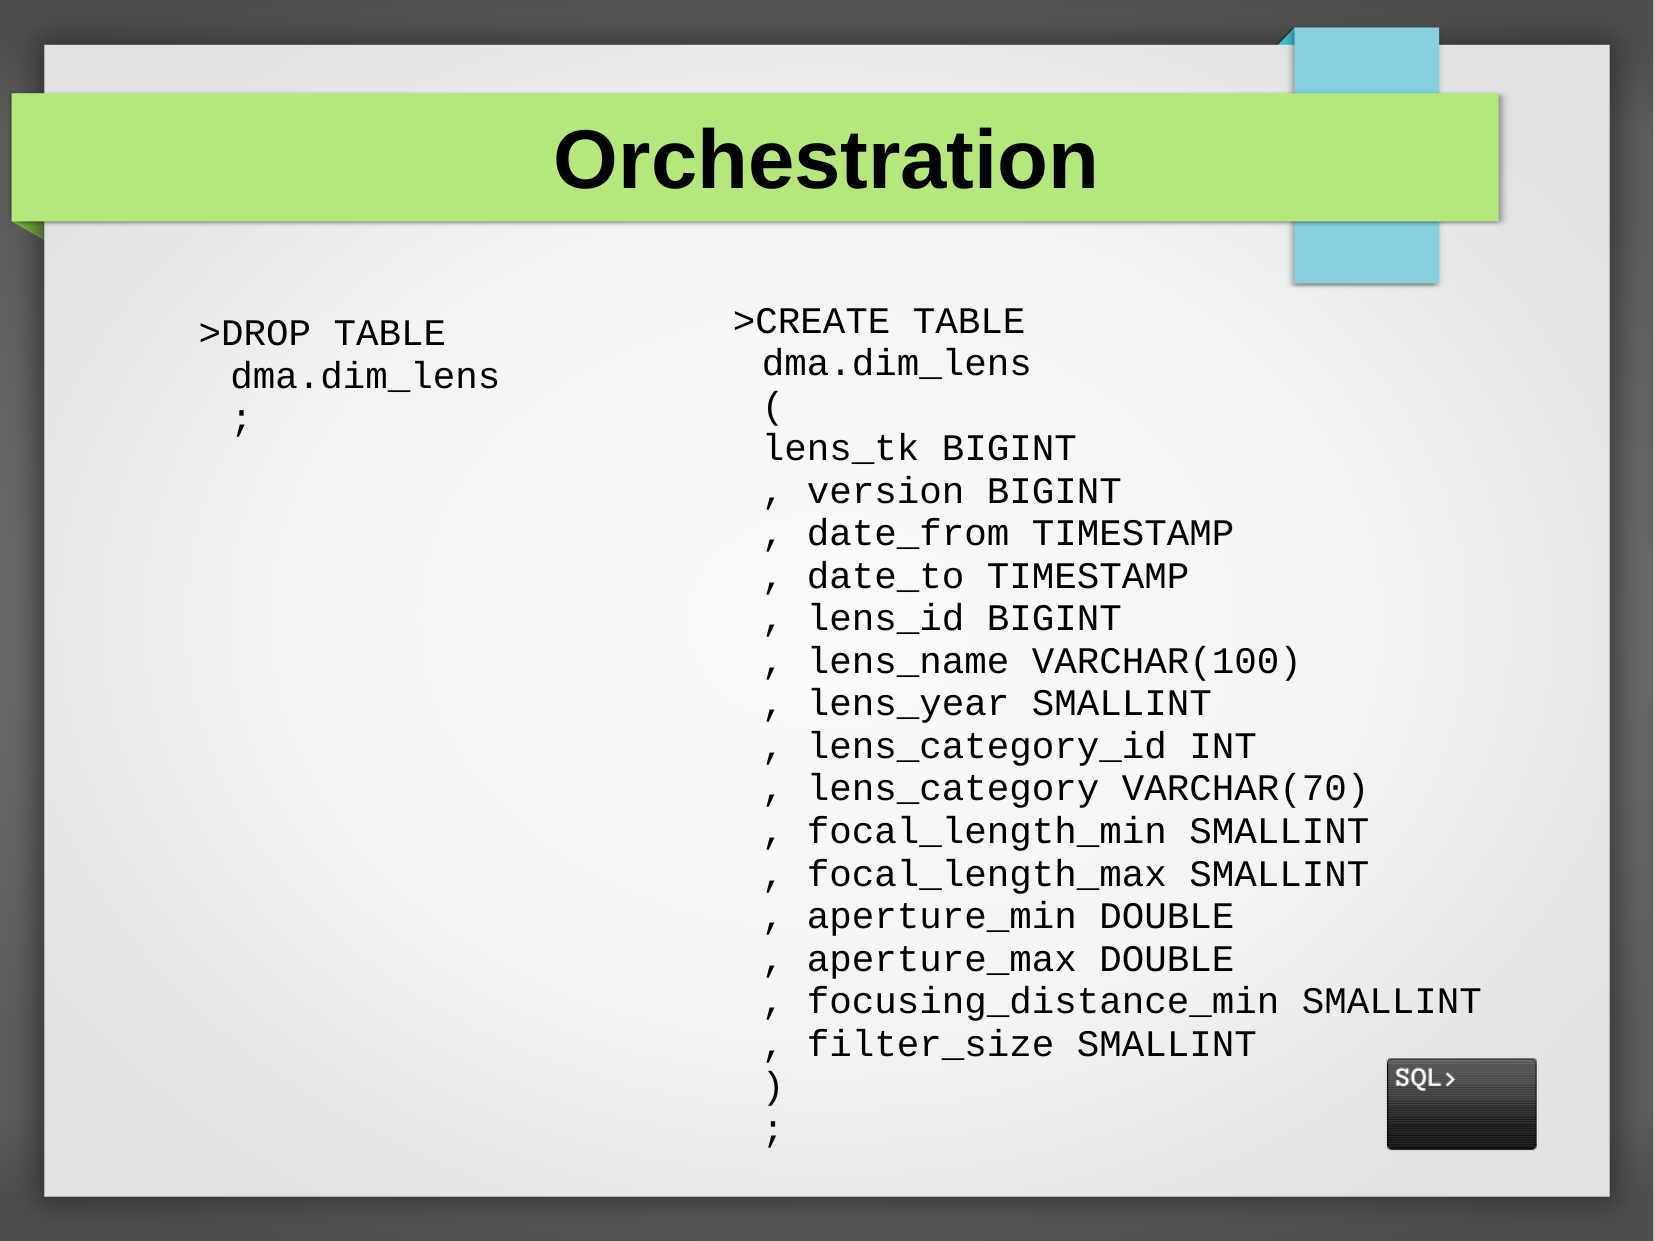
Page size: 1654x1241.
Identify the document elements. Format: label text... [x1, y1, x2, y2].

text_box >CREATE TABLE dma.dim_lens ( lens_tk BIGINT , version BIGINT , date_from TIMESTAMP , date_to TIMESTAMP , lens_id BIGINT , lens_name VARCHAR(100) , lens_year SMALLINT , lens_category_id INT , lens_category VARCHAR(70) , focal_length_min SMALLINT , focal_length_max SMALLINT , aperture_min DOUBLE , aperture_max DOUBLE , focusing_distance_min SMALLINT , filter_size SMALLINT ) ; [673, 294, 1512, 1165]
text_box >DROP TABLE dma.dim_lens ; [141, 304, 625, 451]
picture [0, 0, 1654, 1241]
title Orchestration [70, 106, 1583, 213]
